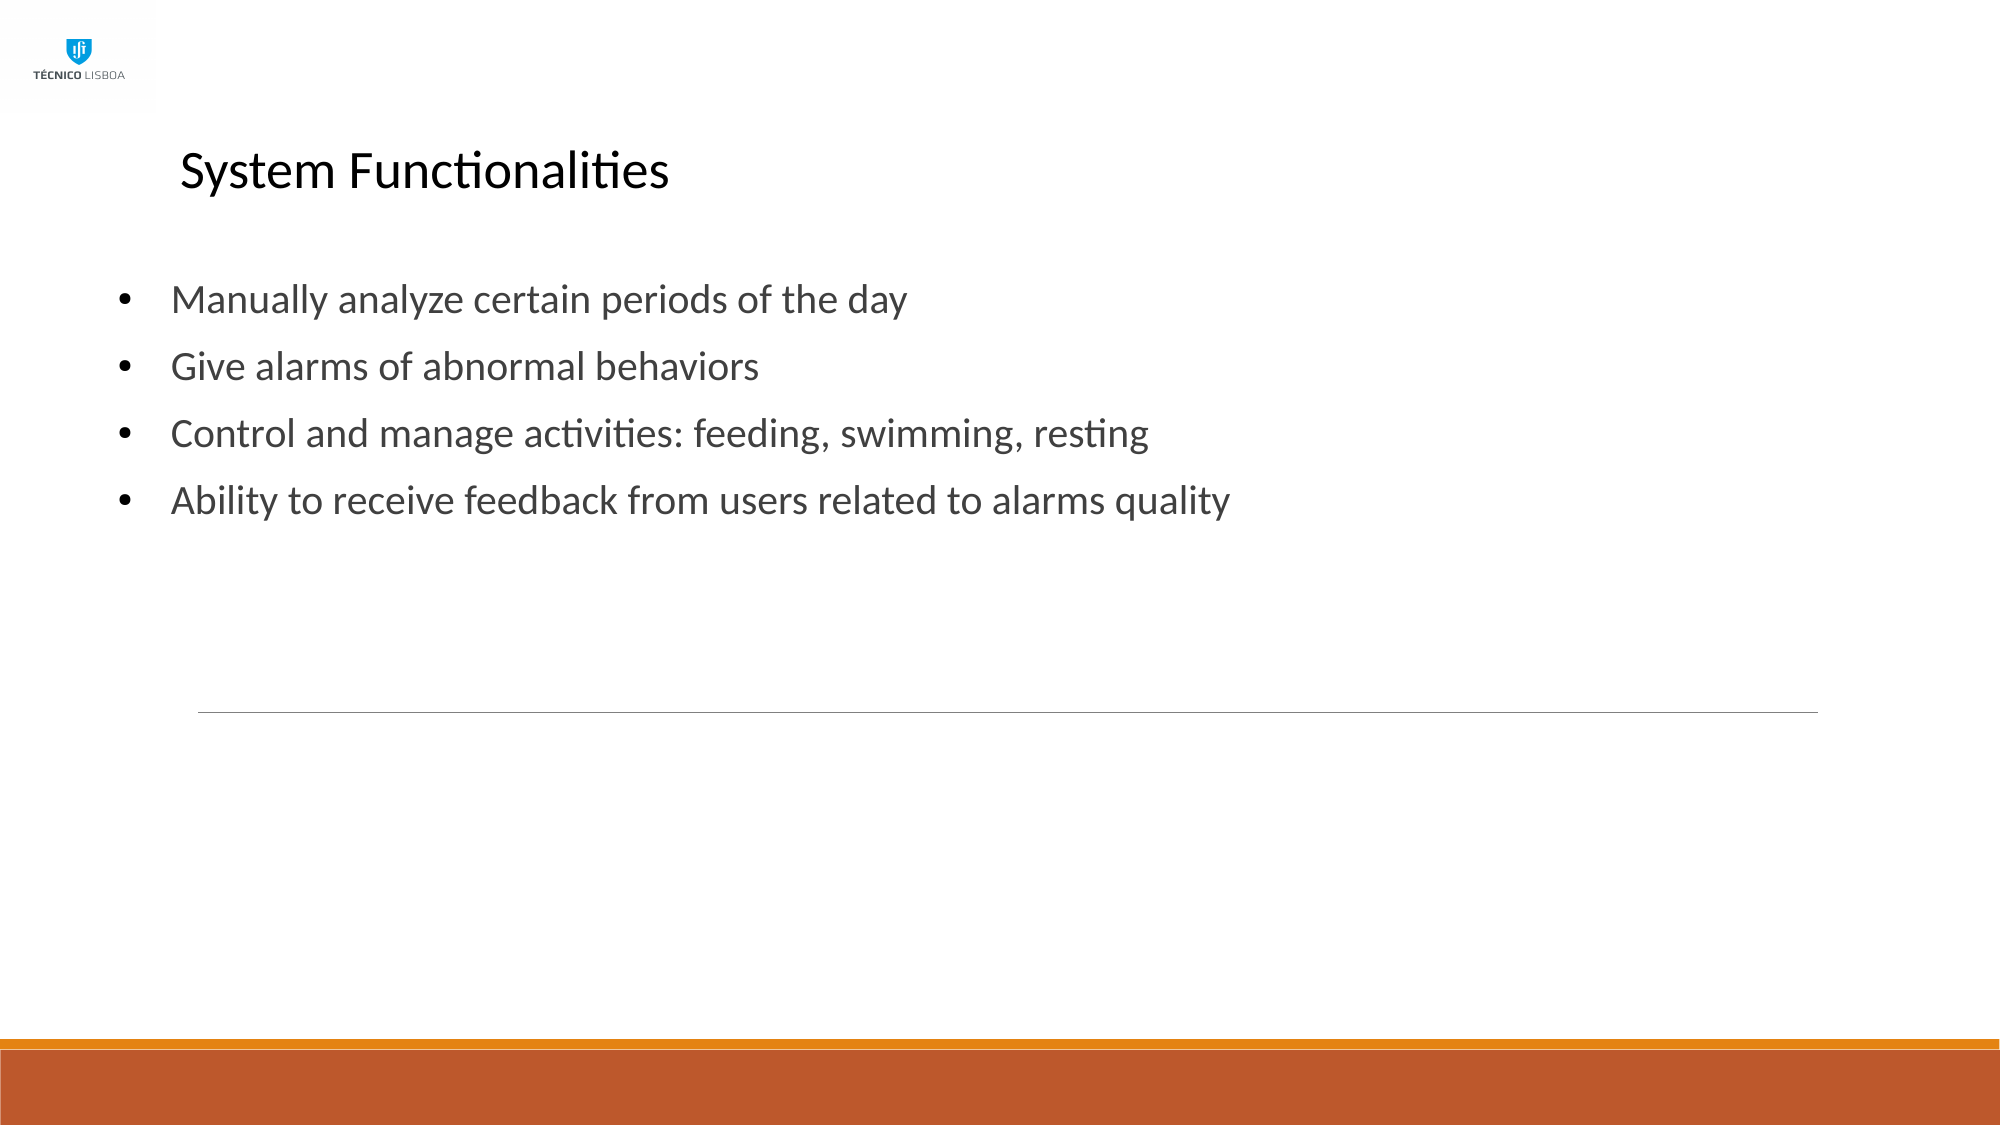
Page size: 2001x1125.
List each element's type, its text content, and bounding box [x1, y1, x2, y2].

picture [29, 25, 124, 81]
title System Functionalities [180, 124, 1830, 225]
list Manually analyze certain periods of the day Give alarms of abnormal behaviors Control and manage activities: feeding, swimming, resting Ability to receive feedback from users related to alarms quality [99, 283, 1900, 916]
